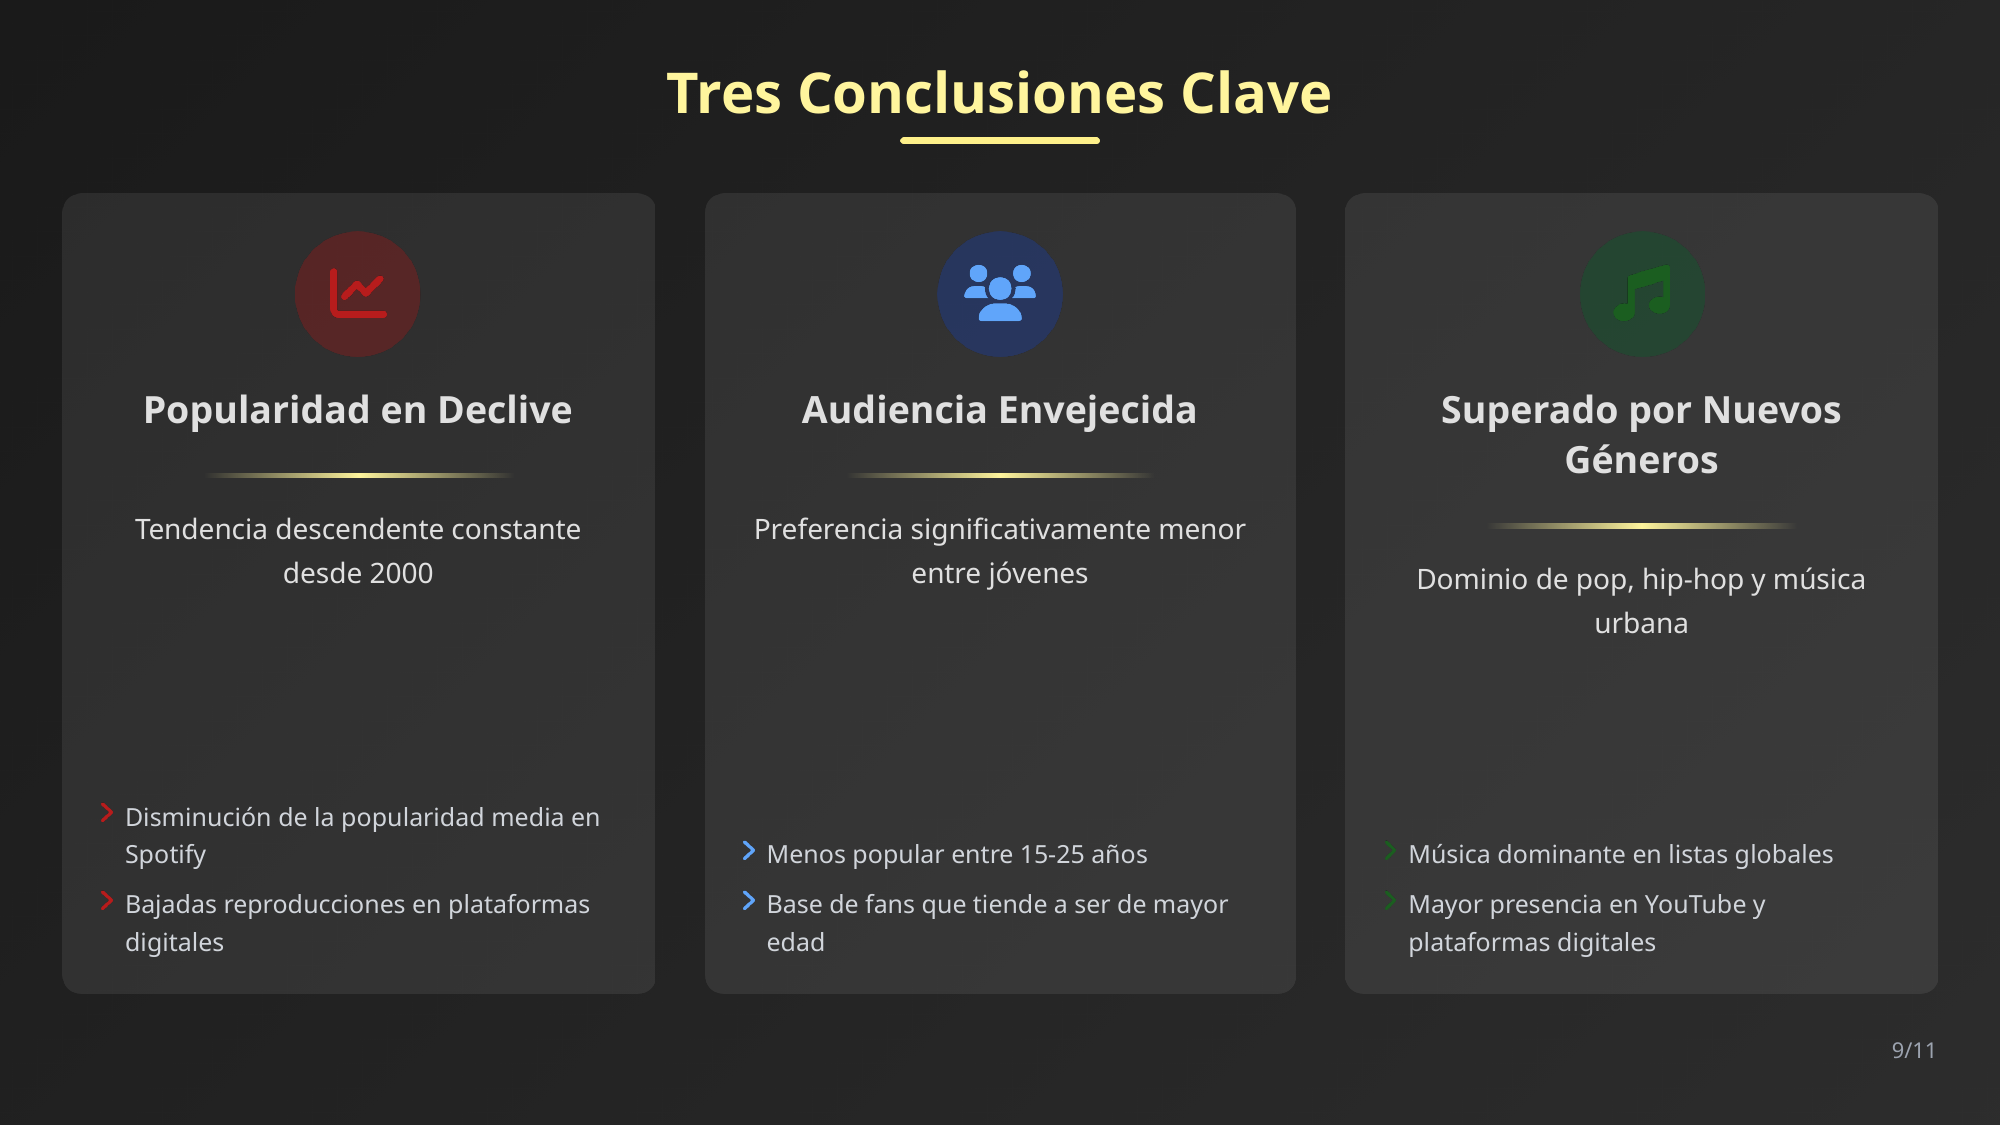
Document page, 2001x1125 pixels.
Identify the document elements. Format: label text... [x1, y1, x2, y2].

text_box Disminución de la popularidad media en Spotify [125, 793, 617, 869]
text_box Dominio de pop, hip-hop y música urbana [1383, 551, 1900, 639]
text_box Preferencia significativamente menor entre jóvenes [741, 501, 1259, 589]
text_box 9/11 [62, 1031, 1938, 1063]
text_box Mayor presencia en YouTube y plataformas digitales [1408, 881, 1900, 957]
text_box Superado por Nuevos Géneros [1383, 381, 1900, 482]
text_box Popularidad en Declive [48, 381, 669, 432]
text_box Bajadas reproducciones en plataformas digitales [125, 881, 617, 957]
text_box Tres Conclusiones Clave [62, 62, 1938, 125]
picture [0, 0, 2000, 1125]
text_box Base de fans que tiende a ser de mayor edad [766, 881, 1259, 957]
text_box Audiencia Envejecida [690, 381, 1310, 432]
text_box Música dominante en listas globales [1408, 831, 1891, 869]
text_box Menos popular entre 15-25 años [766, 831, 1201, 869]
text_box Tendencia descendente constante desde 2000 [99, 501, 617, 589]
